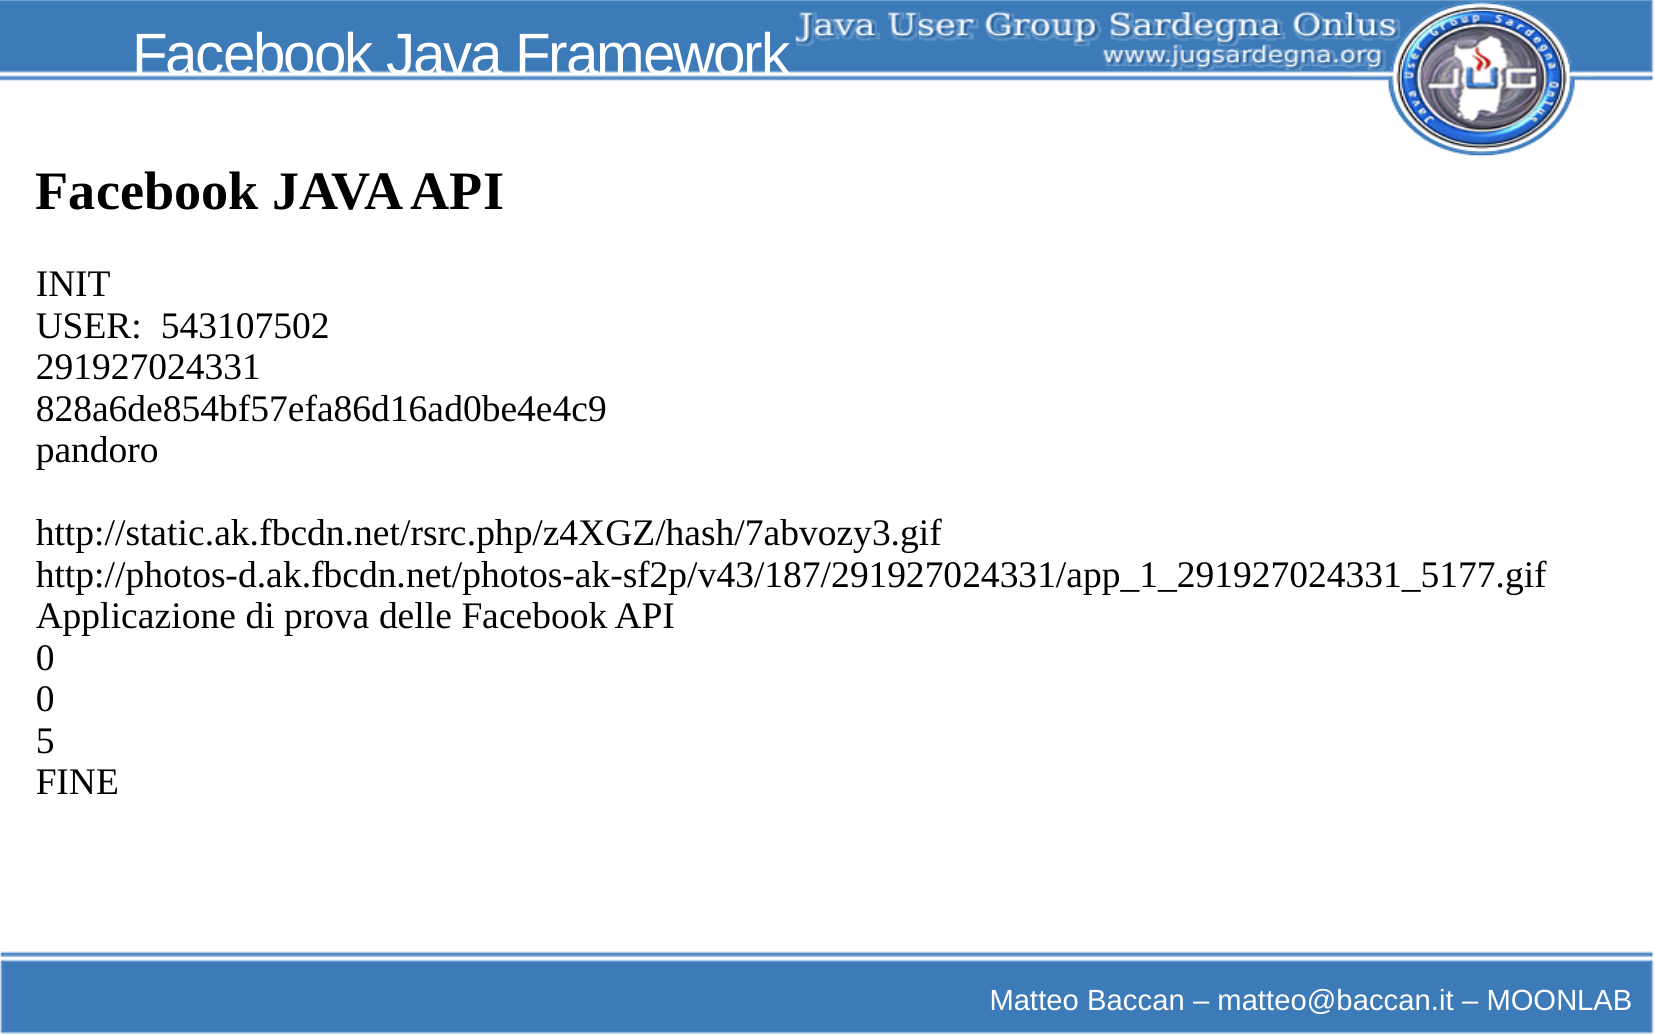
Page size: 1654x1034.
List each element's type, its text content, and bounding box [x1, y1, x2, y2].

picture [0, 0, 1654, 1034]
title Facebook Java Framework [132, 5, 1609, 103]
text_box Facebook JAVA API INIT USER: 543107502 291927024331 828a6de854bf57efa86d16ad0be4e4c9 pandoro http://static.ak.fbcdn.net/rsrc.php/z4XGZ/hash/7abvozy3.gif http://photos-d.ak.fbcdn.net/photos-ak-sf2p/v43/187/291927024331/app_1_291927024331_5177.gif Applicazione di prova delle Facebook API 0 0 5 FINE [21, 154, 1654, 864]
